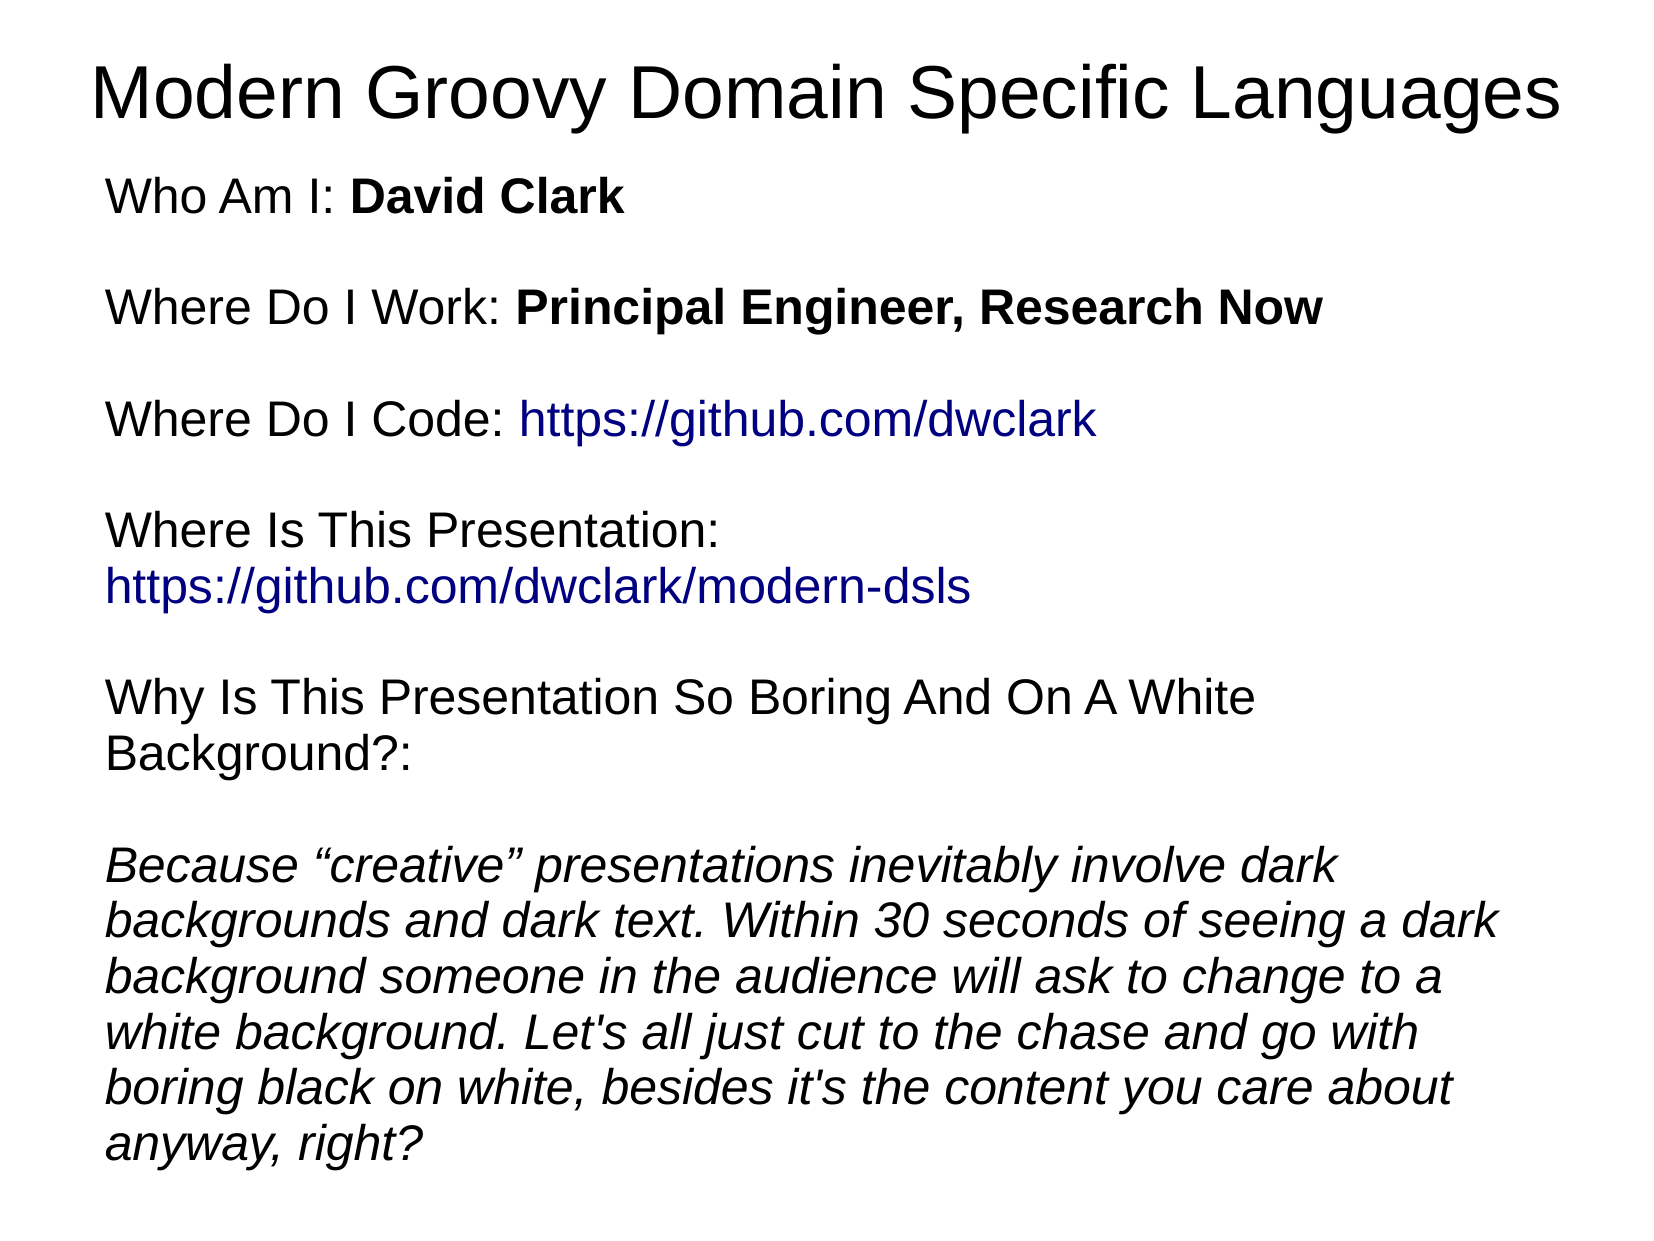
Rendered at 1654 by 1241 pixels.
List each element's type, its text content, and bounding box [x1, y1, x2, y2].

title Modern Groovy Domain Specific Languages [82, 25, 1571, 162]
text_box Who Am I: David Clark Where Do I Work: Principal Engineer, Research Now Where Do I Code: https://github.com/dwclark Where Is This Presentation: https://github.com/dwclark/modern-dsls Why Is This Presentation So Boring And On A White Background?: Because “creative” presentations inevitably involve dark backgrounds and dark text. Within 30 seconds of seeing a dark background someone in the audience will ask to change to a white background. Let's all just cut to the chase and go with boring black on white, besides it's the content you care about anyway, right? [90, 160, 1561, 1175]
